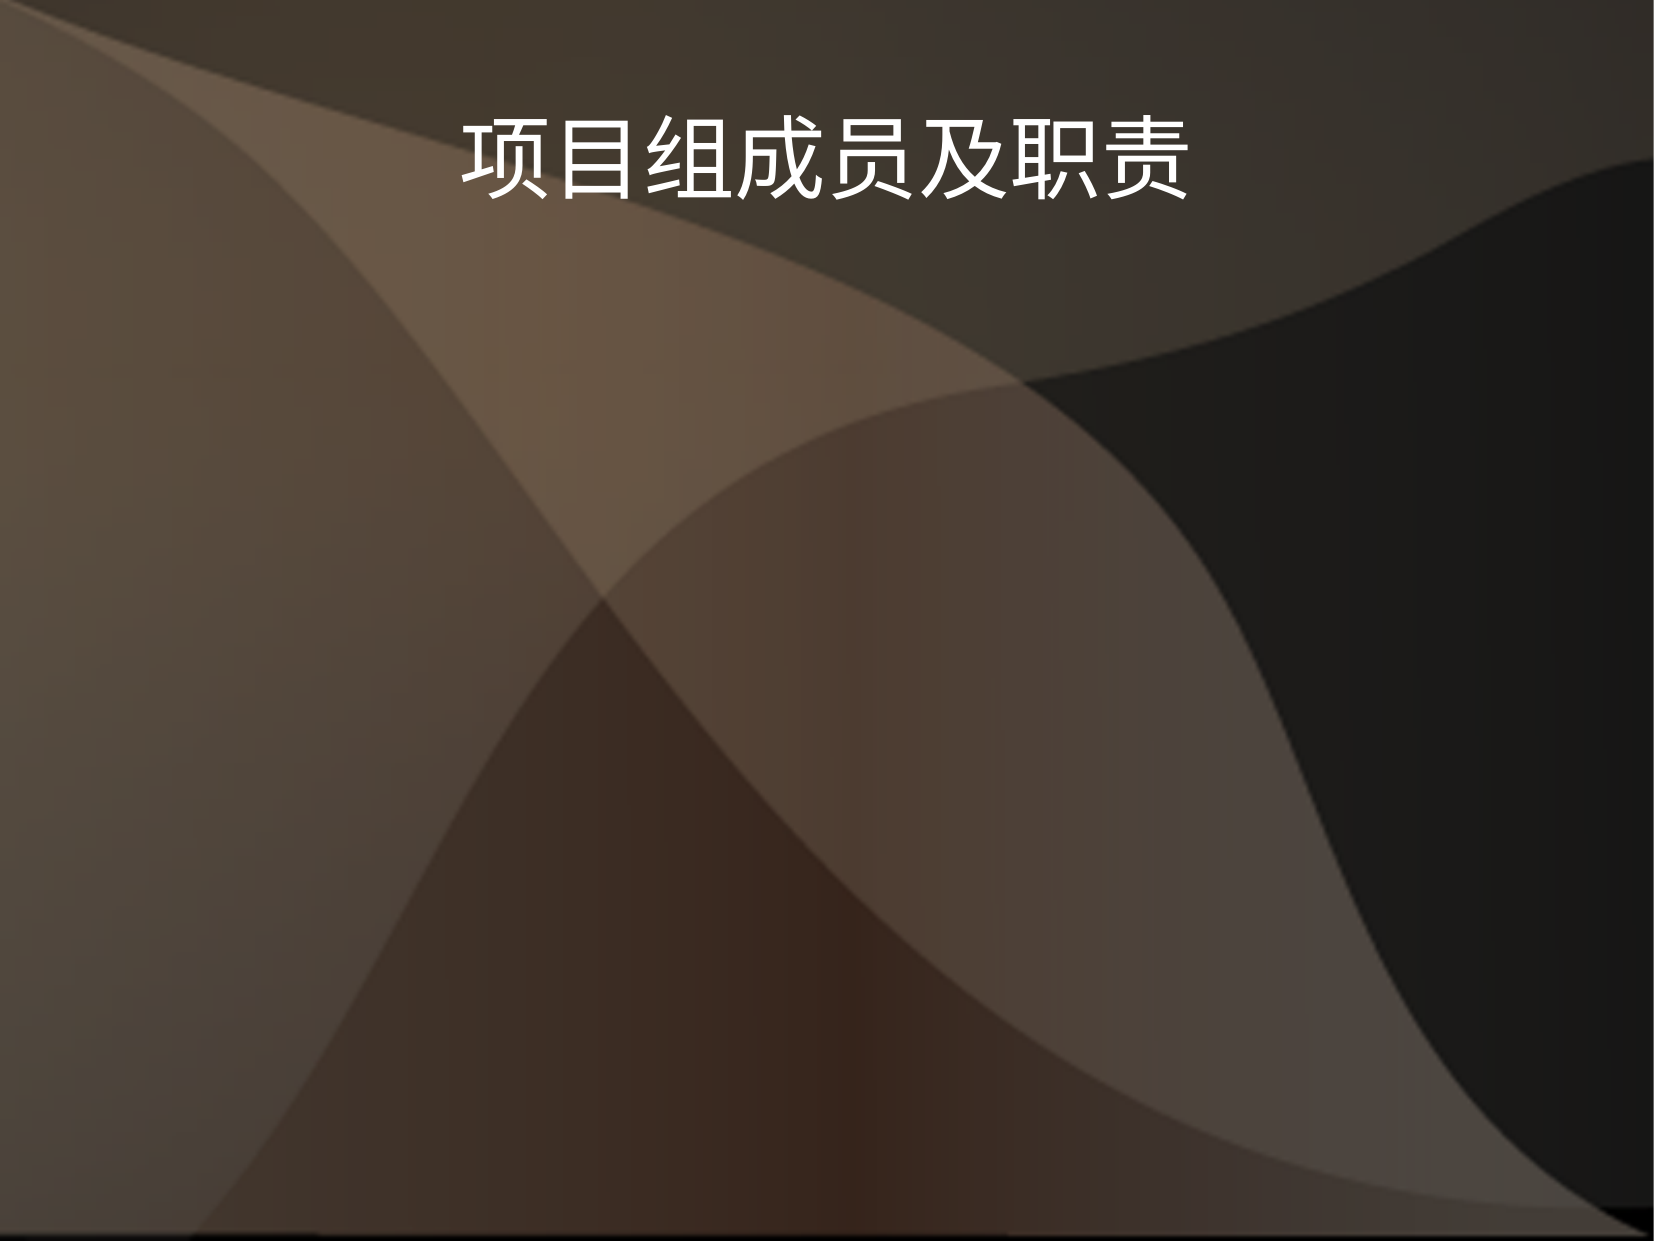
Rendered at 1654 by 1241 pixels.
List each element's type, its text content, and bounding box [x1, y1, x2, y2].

title 项目组成员及职责 [82, 49, 1571, 257]
picture [0, 0, 1654, 1241]
